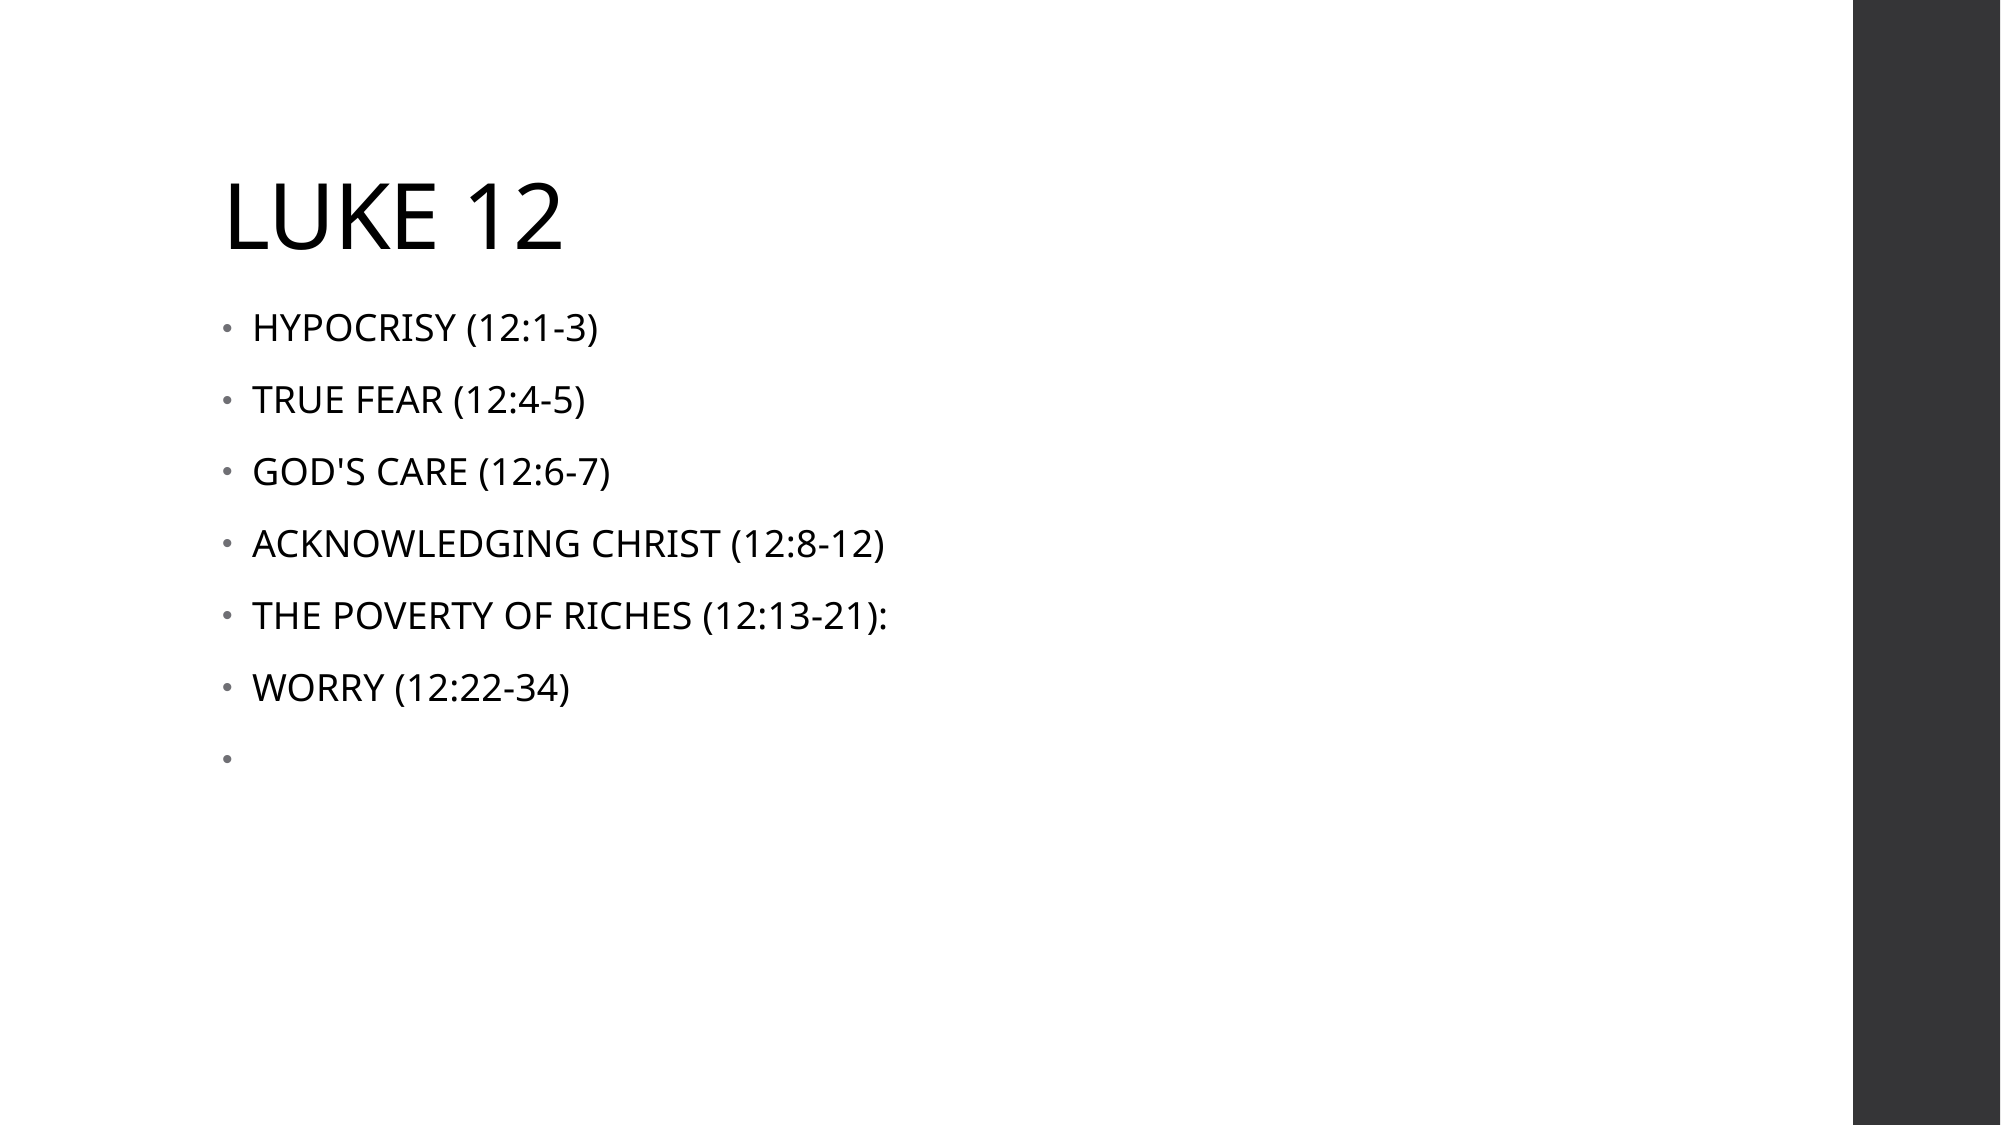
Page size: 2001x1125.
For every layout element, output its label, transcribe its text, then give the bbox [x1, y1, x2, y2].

list HYPOCRISY (12:1-3) TRUE FEAR (12:4-5) GOD'S CARE (12:6-7) ACKNOWLEDGING CHRIST (12:8-12) THE POVERTY OF RICHES (12:13-21): WORRY (12:22-34) [206, 299, 1617, 1014]
title LUKE 12 [206, 60, 1797, 278]
